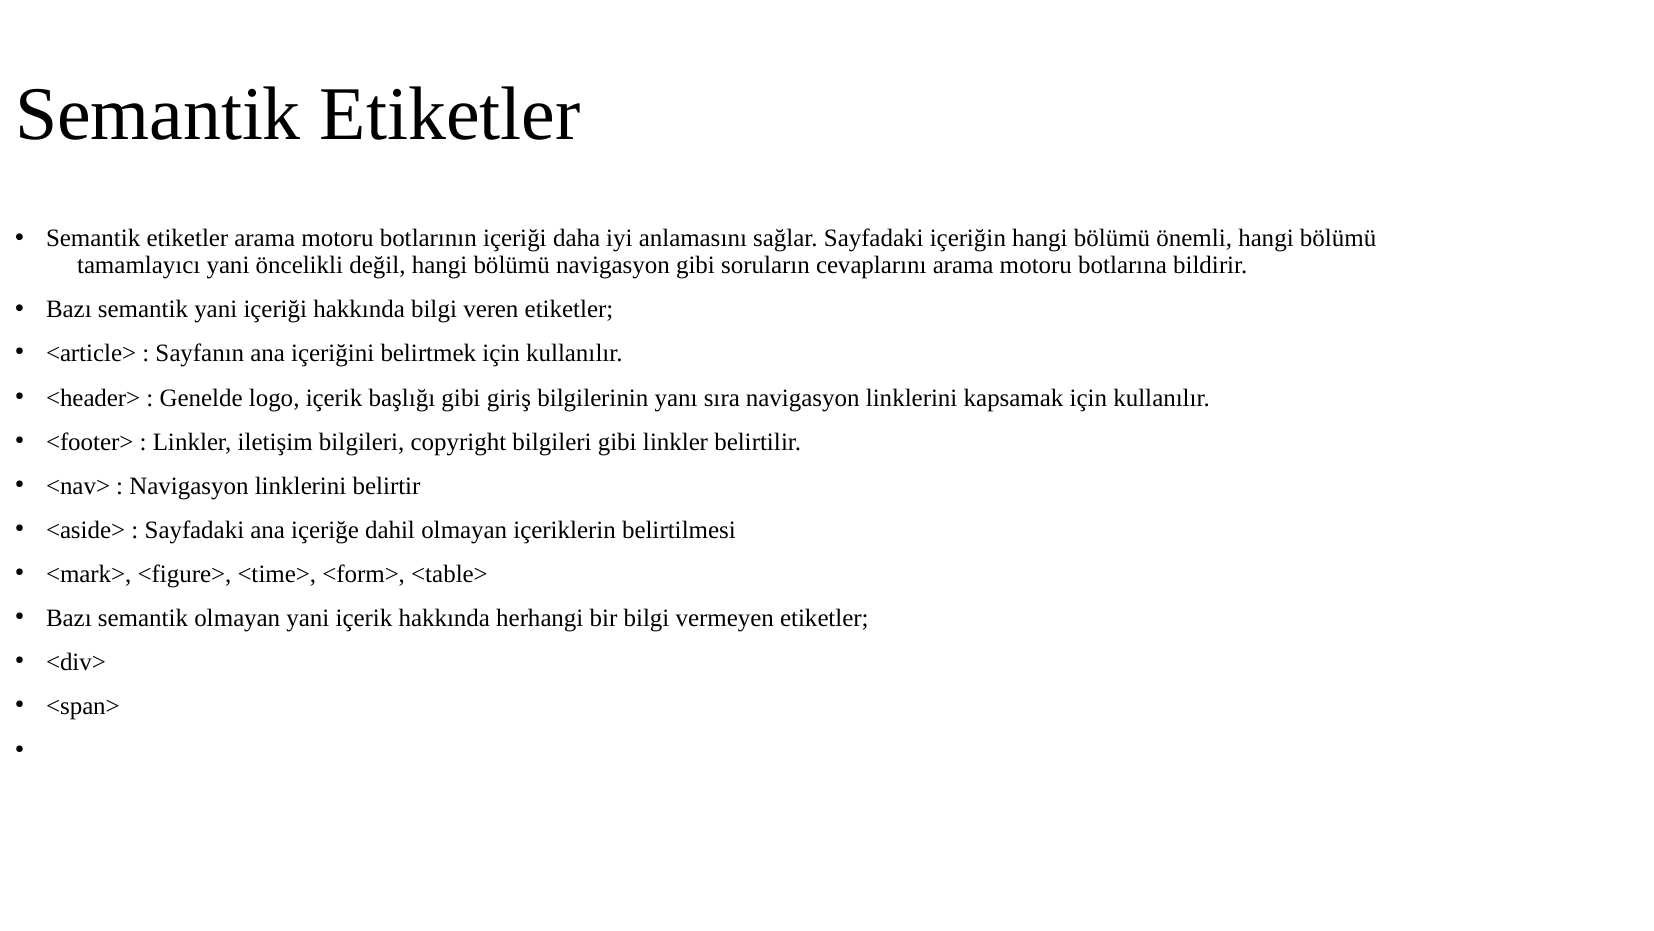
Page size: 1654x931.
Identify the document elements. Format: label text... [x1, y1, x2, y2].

title Semantik Etiketler [0, 36, 1489, 193]
list Semantik etiketler arama motoru botlarının içeriği daha iyi anlamasını sağlar. Sayfadaki içeriğin hangi bölümü önemli, hangi bölümü tamamlayıcı yani öncelikli değil, hangi bölümü navigasyon gibi soruların cevaplarını arama motoru botlarına bildirir. Bazı semantik yani içeriği hakkında bilgi veren etiketler; <article> : Sayfanın ana içeriğini belirtmek için kullanılır. <header> : Genelde logo, içerik başlığı gibi giriş bilgilerinin yanı sıra navigasyon linklerini kapsamak için kullanılır. <footer> : Linkler, iletişim bilgileri, copyright bilgileri gibi linkler belirtilir. <nav> : Navigasyon linklerini belirtir <aside> : Sayfadaki ana içeriğe dahil olmayan içeriklerin belirtilmesi <mark>, <figure>, <time>, <form>, <table> Bazı semantik olmayan yani içerik hakkında herhangi bir bilgi vermeyen etiketler; <div> <span> [0, 217, 1489, 857]
